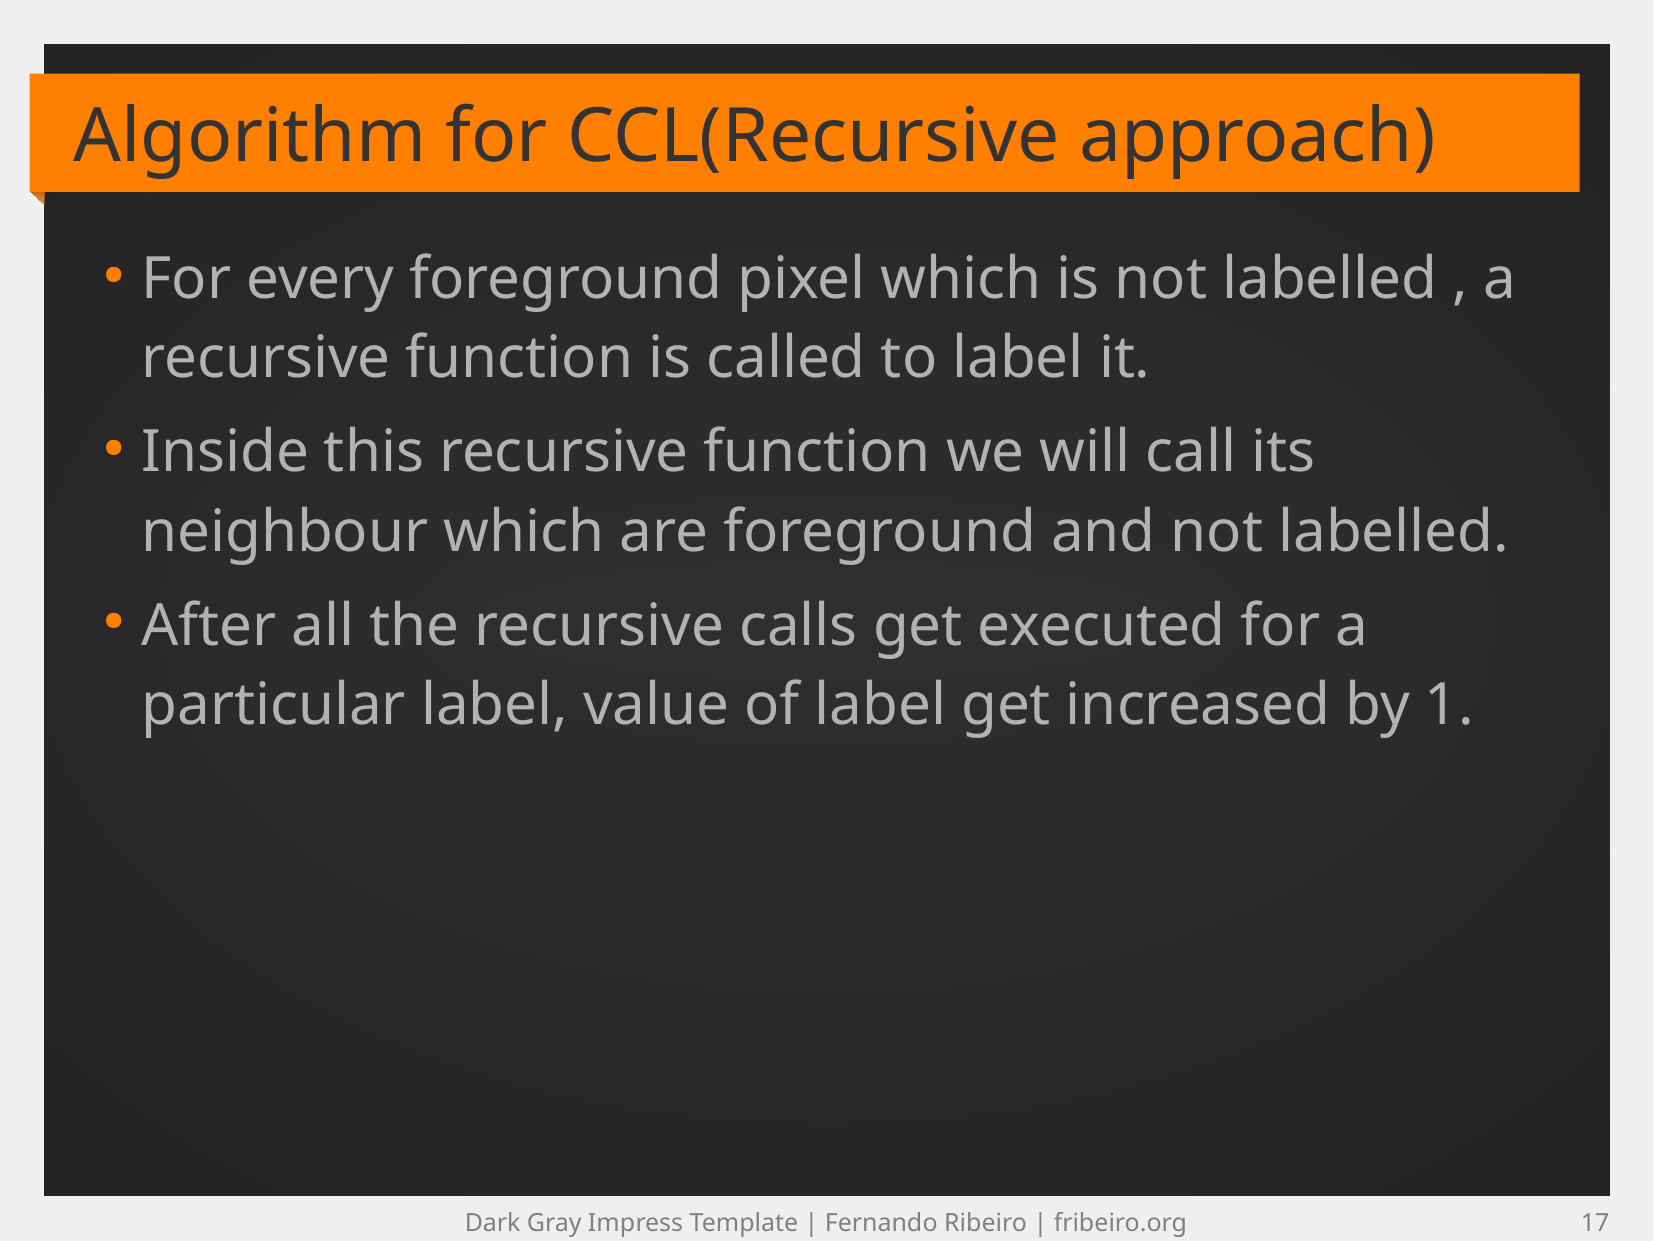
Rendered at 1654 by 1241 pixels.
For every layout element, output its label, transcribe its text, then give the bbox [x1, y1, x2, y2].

list For every foreground pixel which is not labelled , a recursive function is called to label it. Inside this recursive function we will call its neighbour which are foreground and not labelled. After all the recursive calls get executed for a particular label, value of label get increased by 1. [73, 236, 1580, 1167]
title Algorithm for CCL(Recursive approach) [73, 73, 1565, 192]
